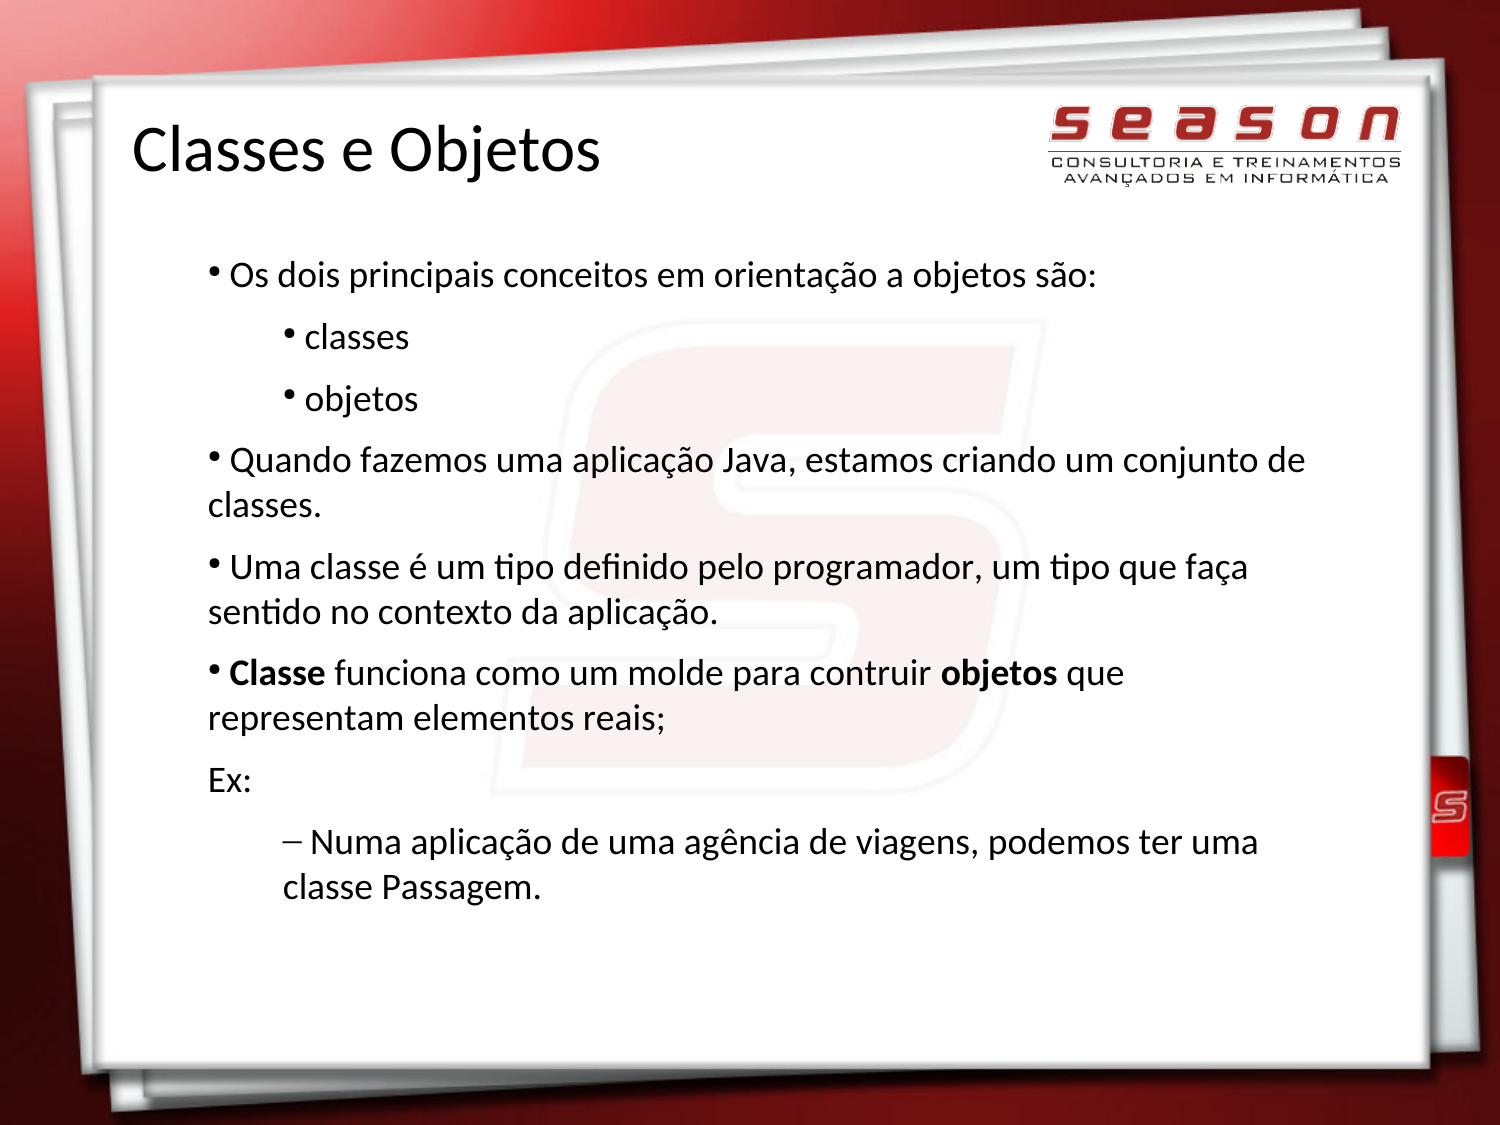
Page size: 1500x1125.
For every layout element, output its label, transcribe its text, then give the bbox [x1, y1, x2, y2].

text_box Os dois principais conceitos em orientação a objetos são: classes objetos Quando fazemos uma aplicação Java, estamos criando um conjunto de classes. Uma classe é um tipo definido pelo programador, um tipo que faça sentido no contexto da aplicação. Classe funciona como um molde para contruir objetos que representam elementos reais; Ex: Numa aplicação de uma agência de viagens, podemos ter uma classe Passagem. [207, 250, 1328, 907]
title Classes e Objetos [118, 33, 1394, 257]
picture [0, 0, 1500, 1125]
